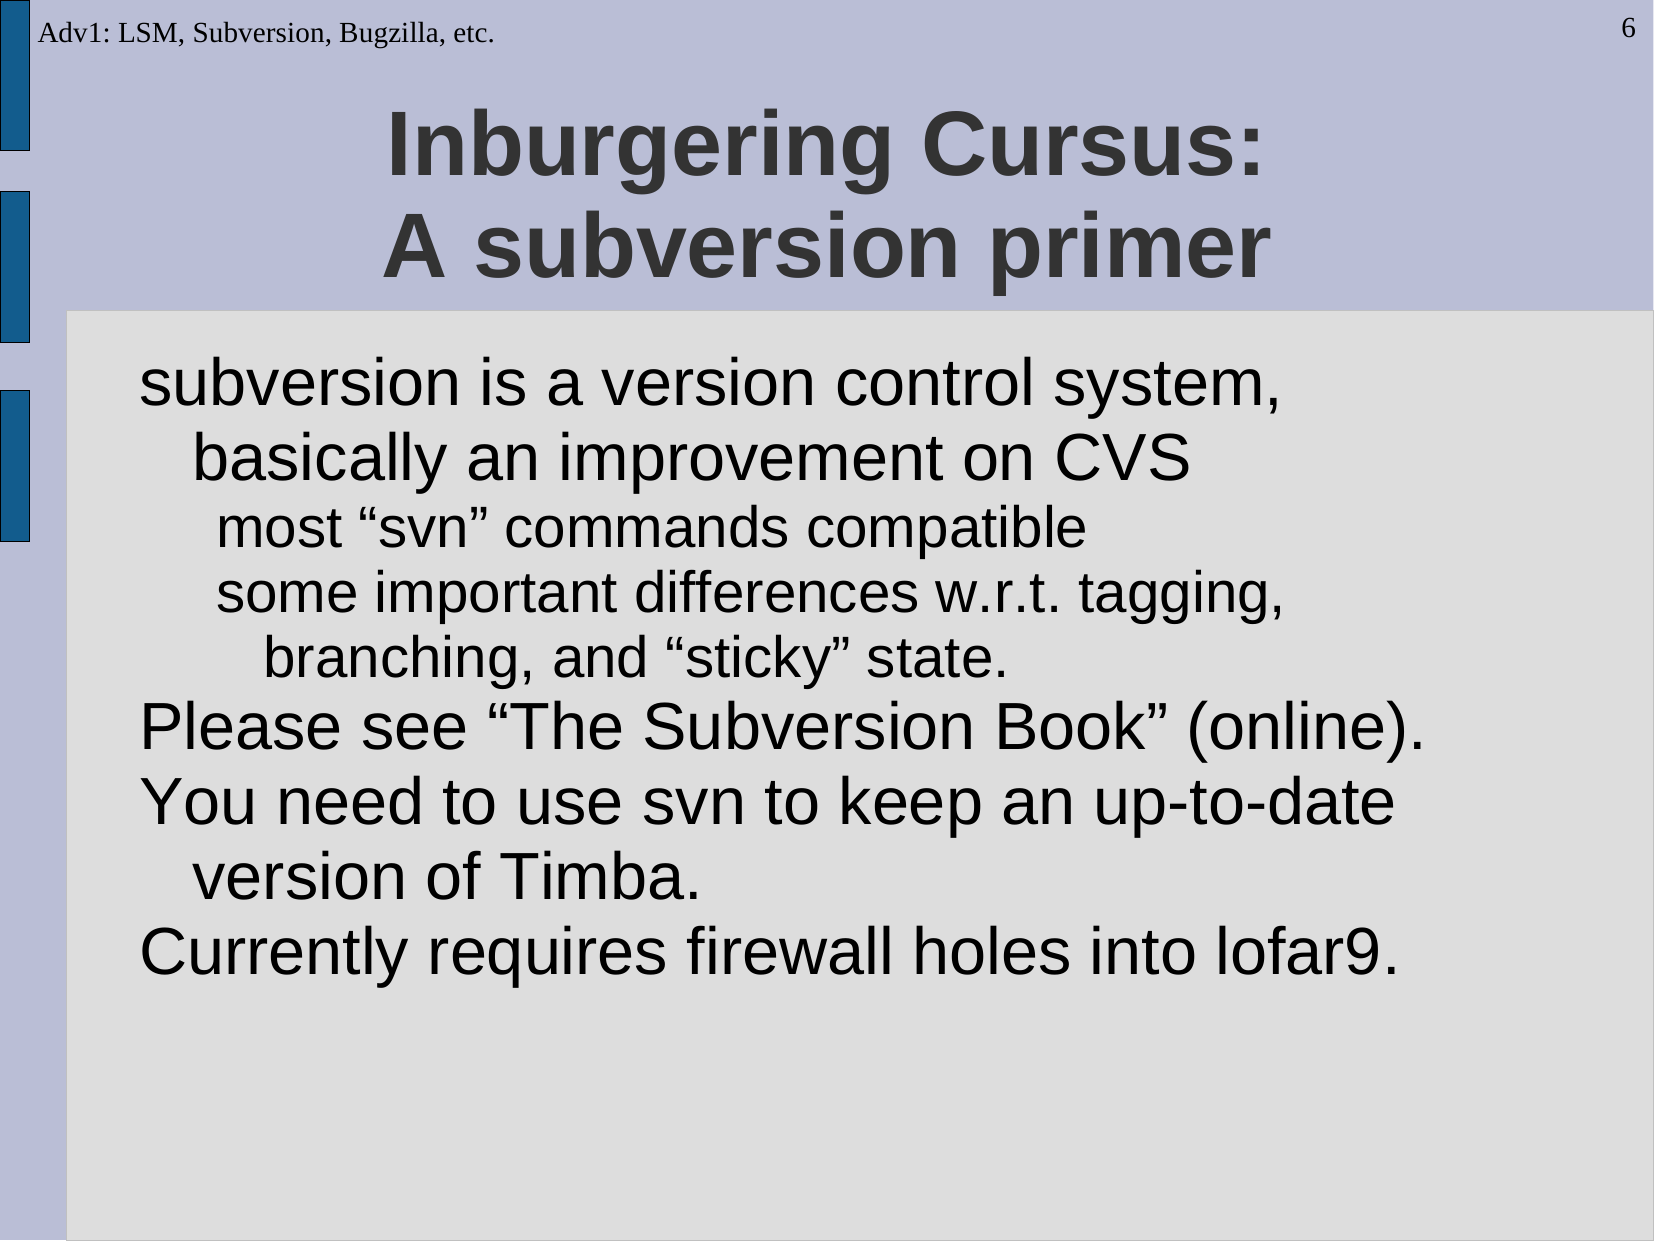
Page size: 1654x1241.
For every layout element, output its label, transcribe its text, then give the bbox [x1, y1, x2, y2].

list subversion is a version control system, basically an improvement on CVS most “svn” commands compatible some important differences w.r.t. tagging, branching, and “sticky” state. Please see “The Subversion Book” (online). You need to use svn to keep an up-to-date version of Timba. Currently requires firewall holes into lofar9. [121, 344, 1534, 1127]
title Inburgering Cursus: A subversion primer [121, 87, 1534, 302]
